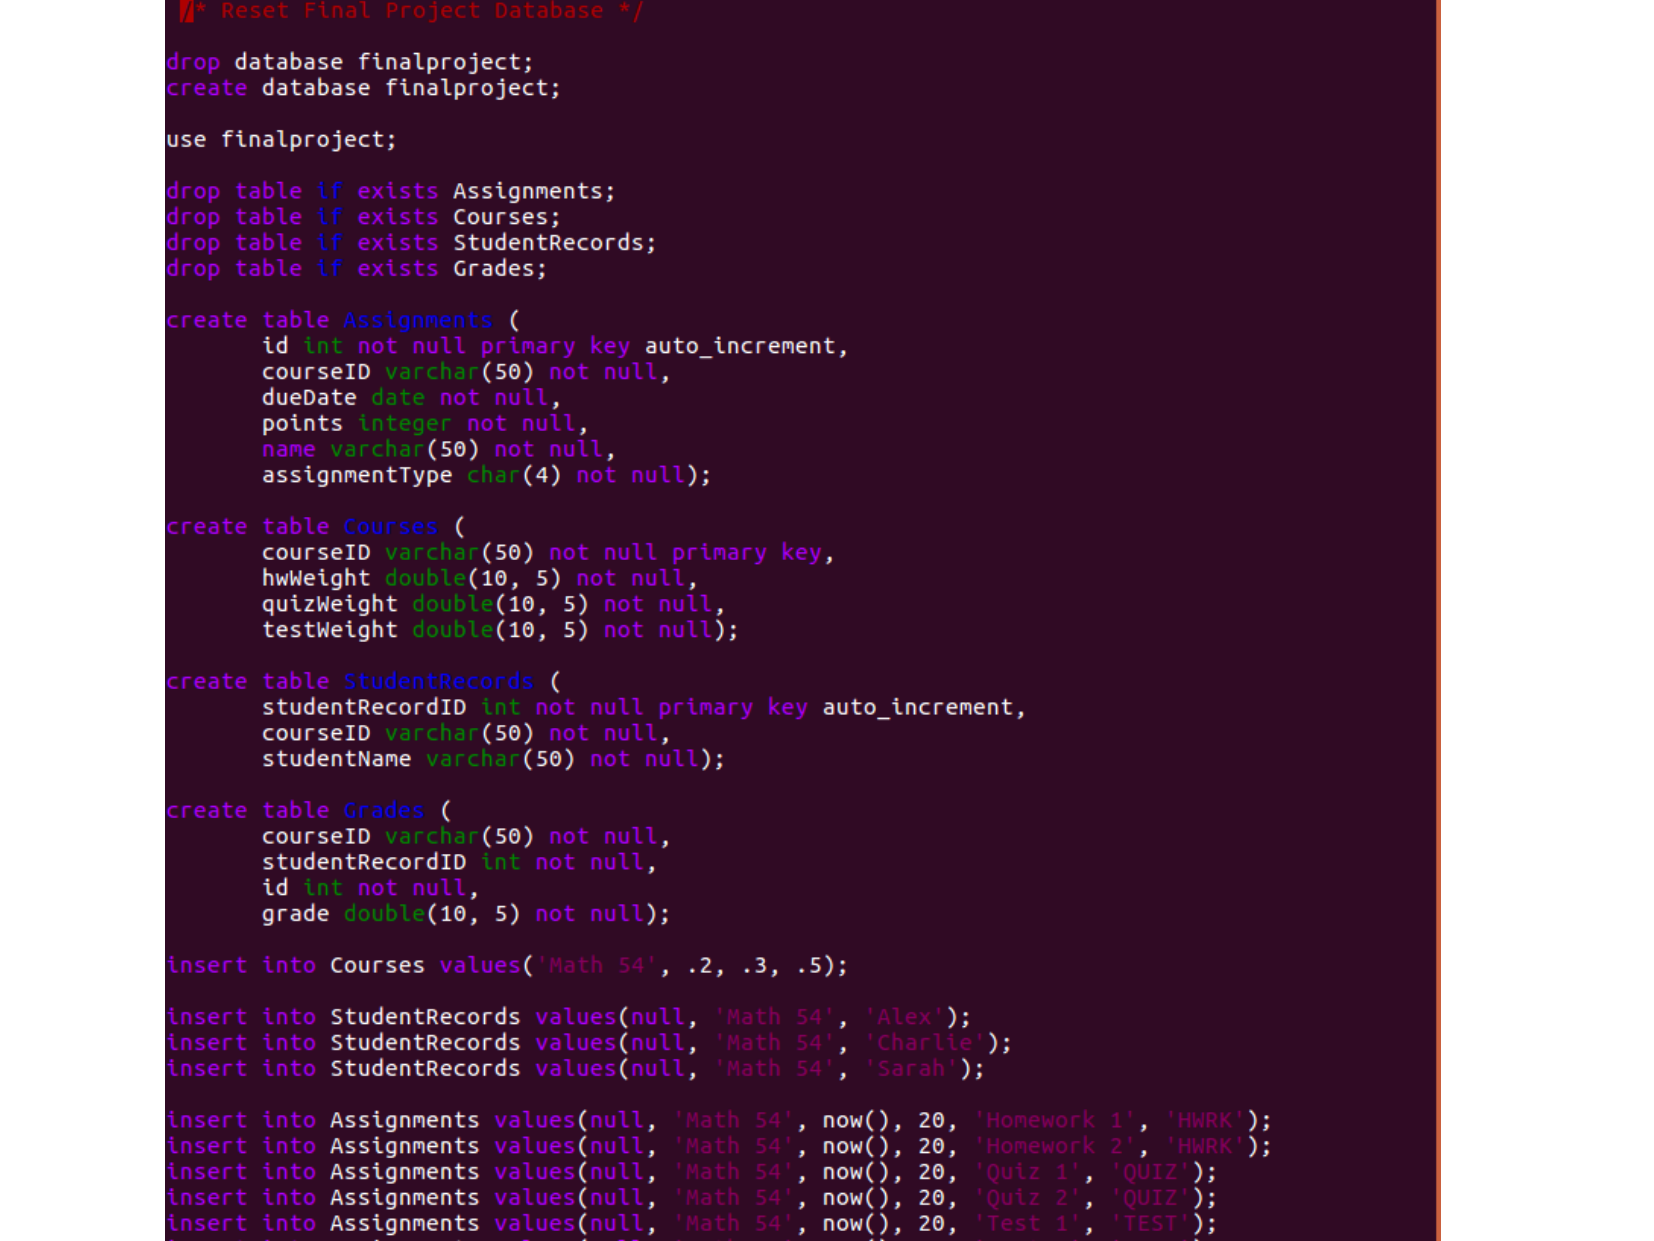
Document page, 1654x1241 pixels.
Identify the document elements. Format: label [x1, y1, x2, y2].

picture [165, 0, 1441, 1241]
